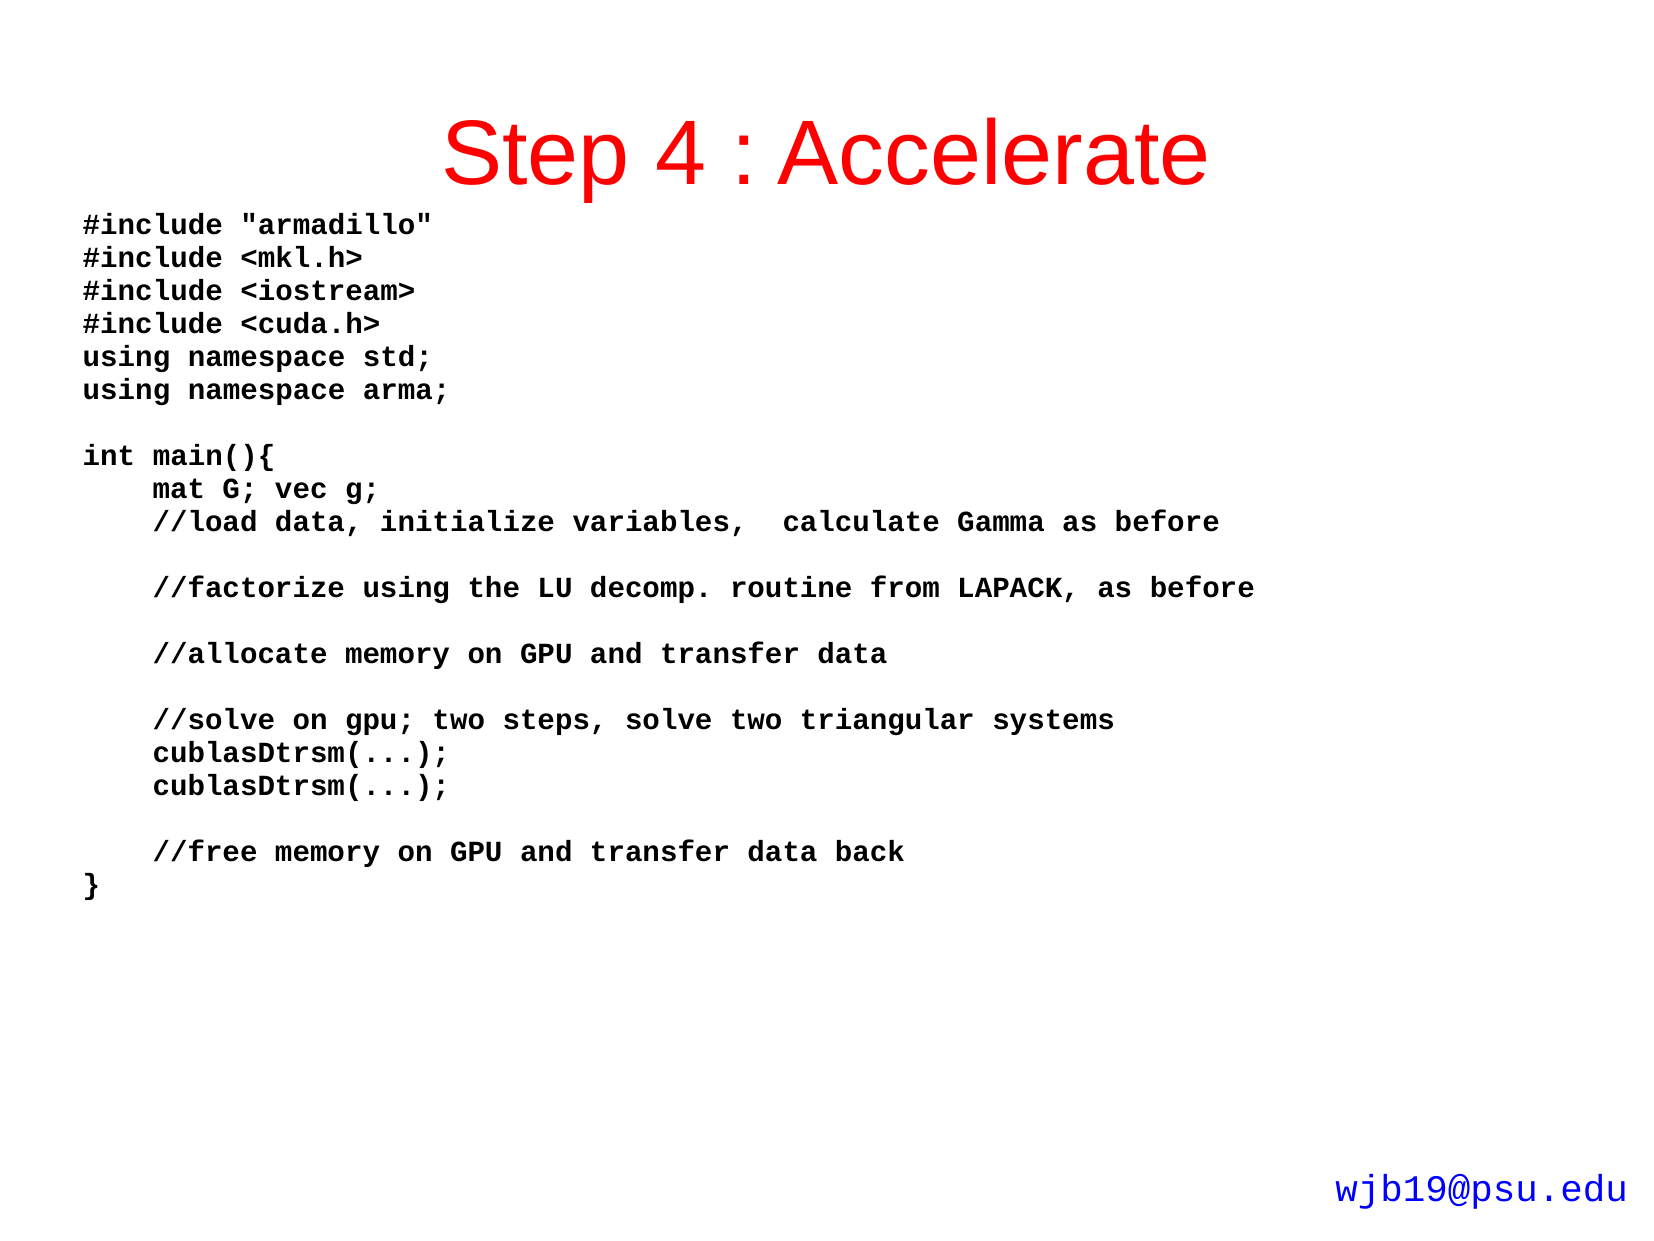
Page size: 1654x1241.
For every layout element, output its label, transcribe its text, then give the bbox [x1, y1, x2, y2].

text_box wjb19@psu.edu [1320, 1162, 1643, 1220]
list #include "armadillo" #include <mkl.h> #include <iostream> #include <cuda.h> using namespace std; using namespace arma; int main(){ mat G; vec g; //load data, initialize variables, calculate Gamma as before //factorize using the LU decomp. routine from LAPACK, as before //allocate memory on GPU and transfer data //solve on gpu; two steps, solve two triangular systems cublasDtrsm(...); cublasDtrsm(...); //free memory on GPU and transfer data back } [82, 210, 1621, 1216]
title Step 4 : Accelerate [82, 49, 1571, 210]
